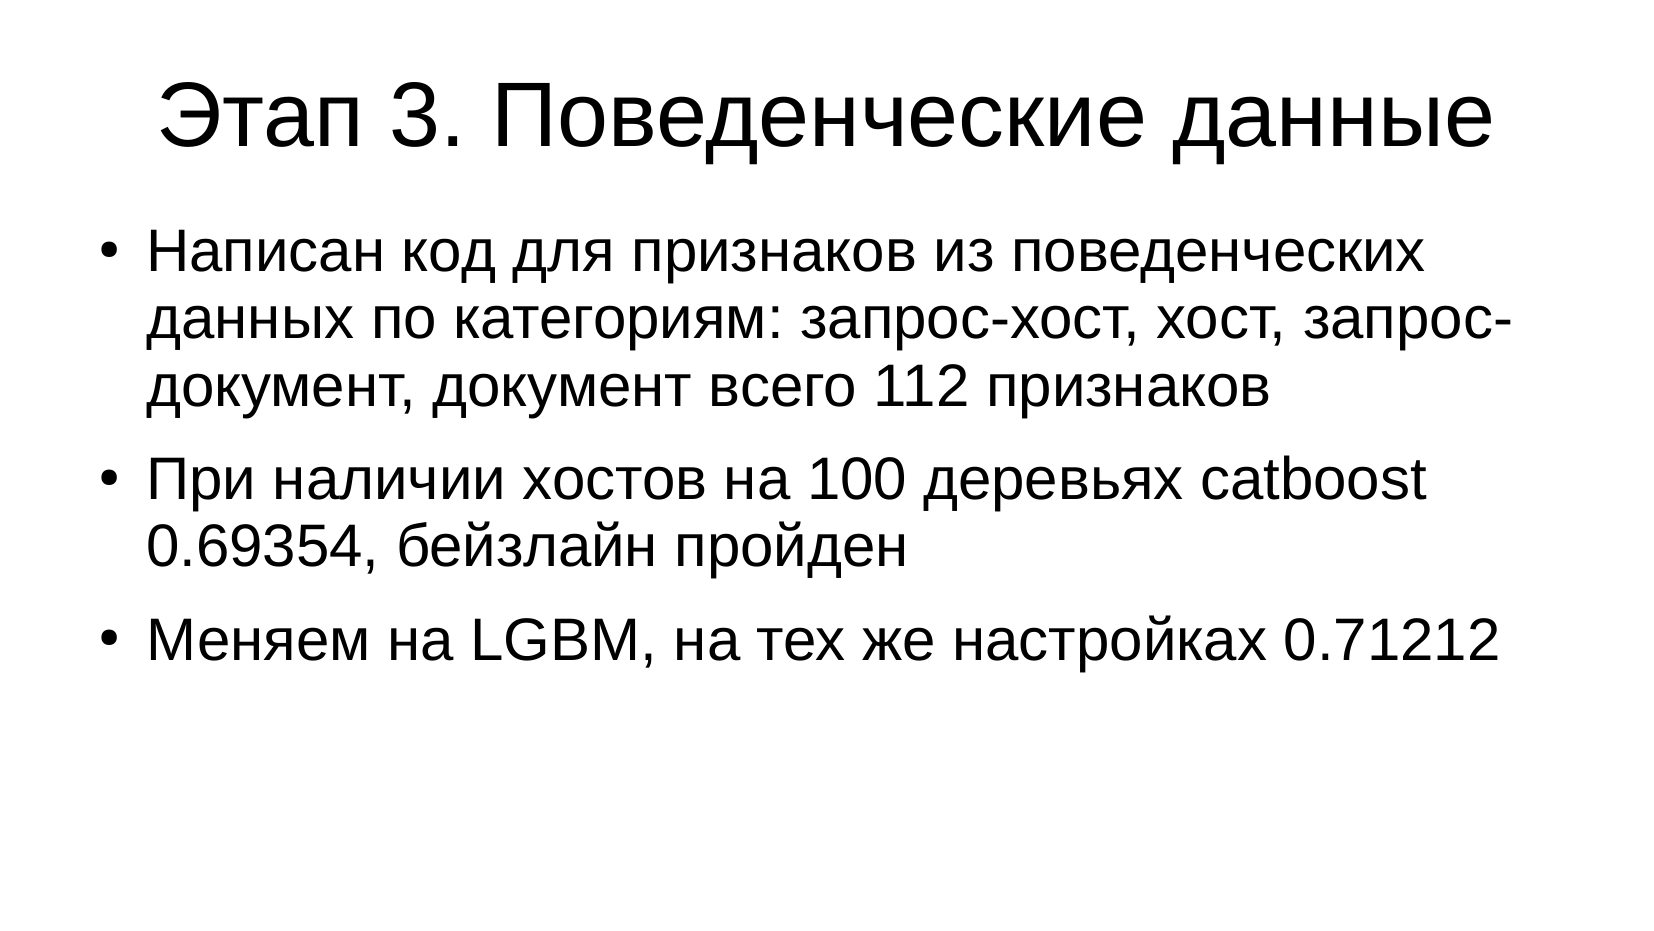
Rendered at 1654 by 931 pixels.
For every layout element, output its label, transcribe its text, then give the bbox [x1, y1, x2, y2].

list Написан код для признаков из поведенческих данных по категориям: запрос-хост, хост, запрос-документ, документ всего 112 признаков При наличии хостов на 100 деревьях catboost 0.69354, бейзлайн пройден Меняем на LGBM, на тех же настройках 0.71212 [82, 217, 1571, 758]
title Этап 3. Поведенческие данные [82, 37, 1571, 193]
